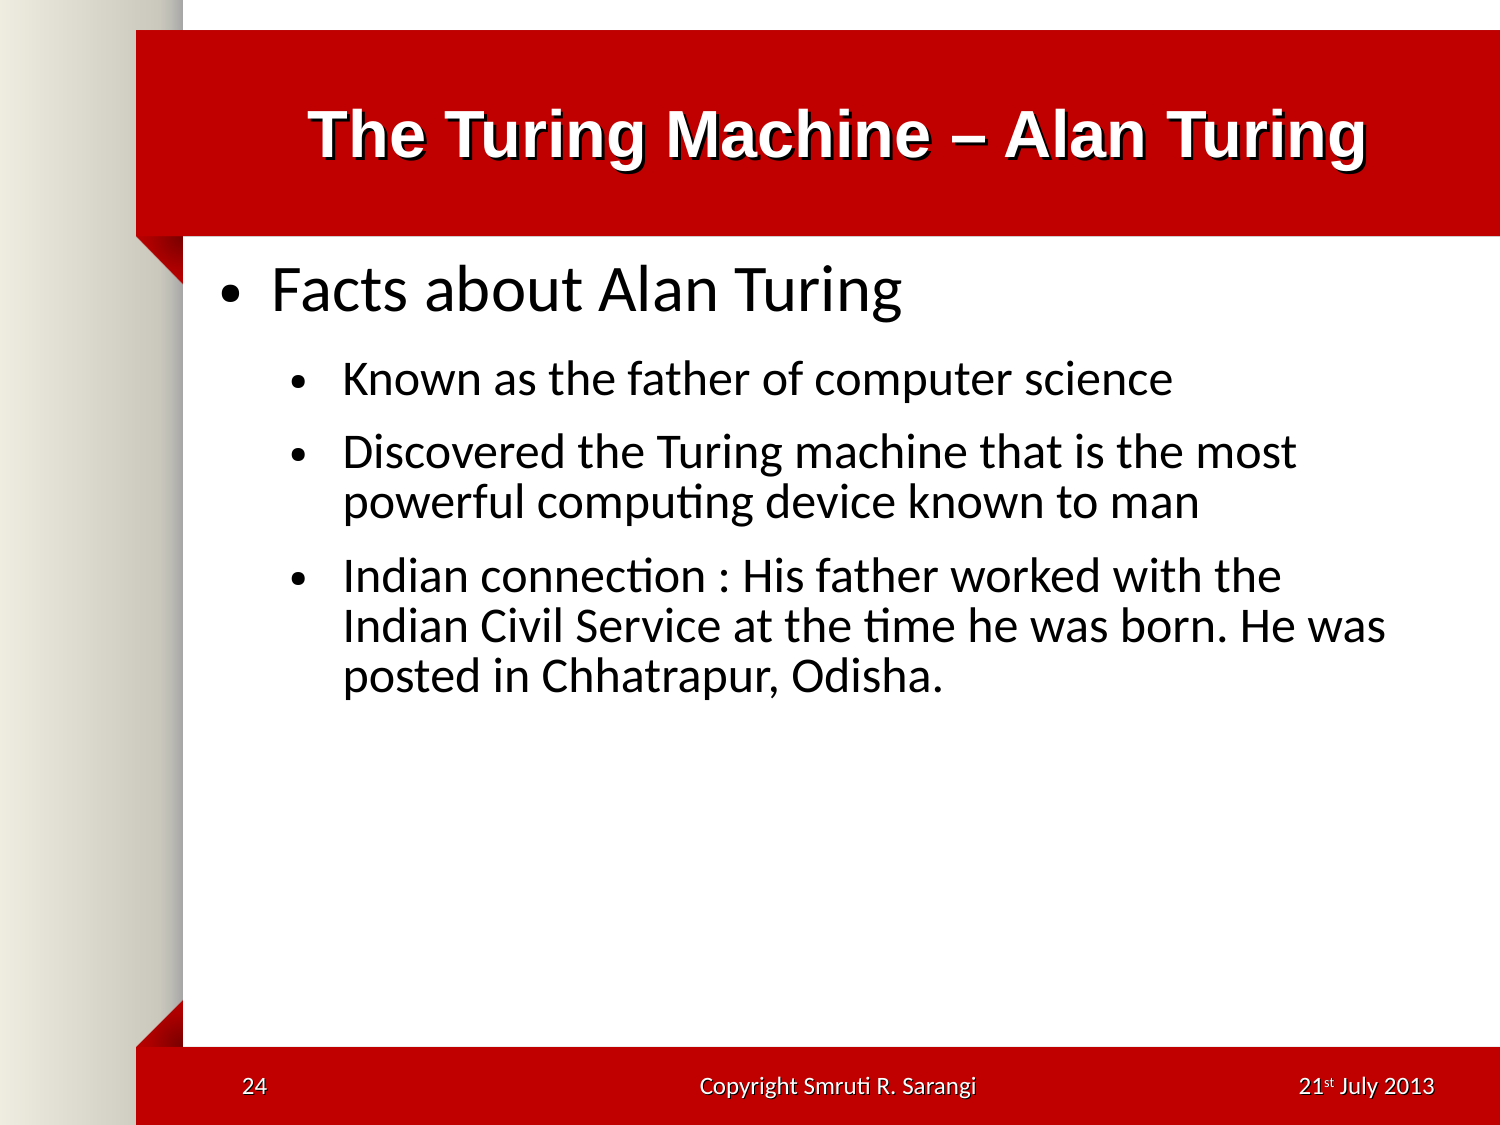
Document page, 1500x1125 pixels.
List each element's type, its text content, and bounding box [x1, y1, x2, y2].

list Facts about Alan Turing Known as the father of computer science Discovered the Turing machine that is the most powerful computing device known to man Indian connection : His father worked with the Indian Civil Service at the time he was born. He was posted in Chhatrapur, Odisha. [200, 261, 1418, 1004]
title The Turing Machine – Alan Turing [230, 57, 1447, 211]
picture [0, 0, 1500, 1125]
